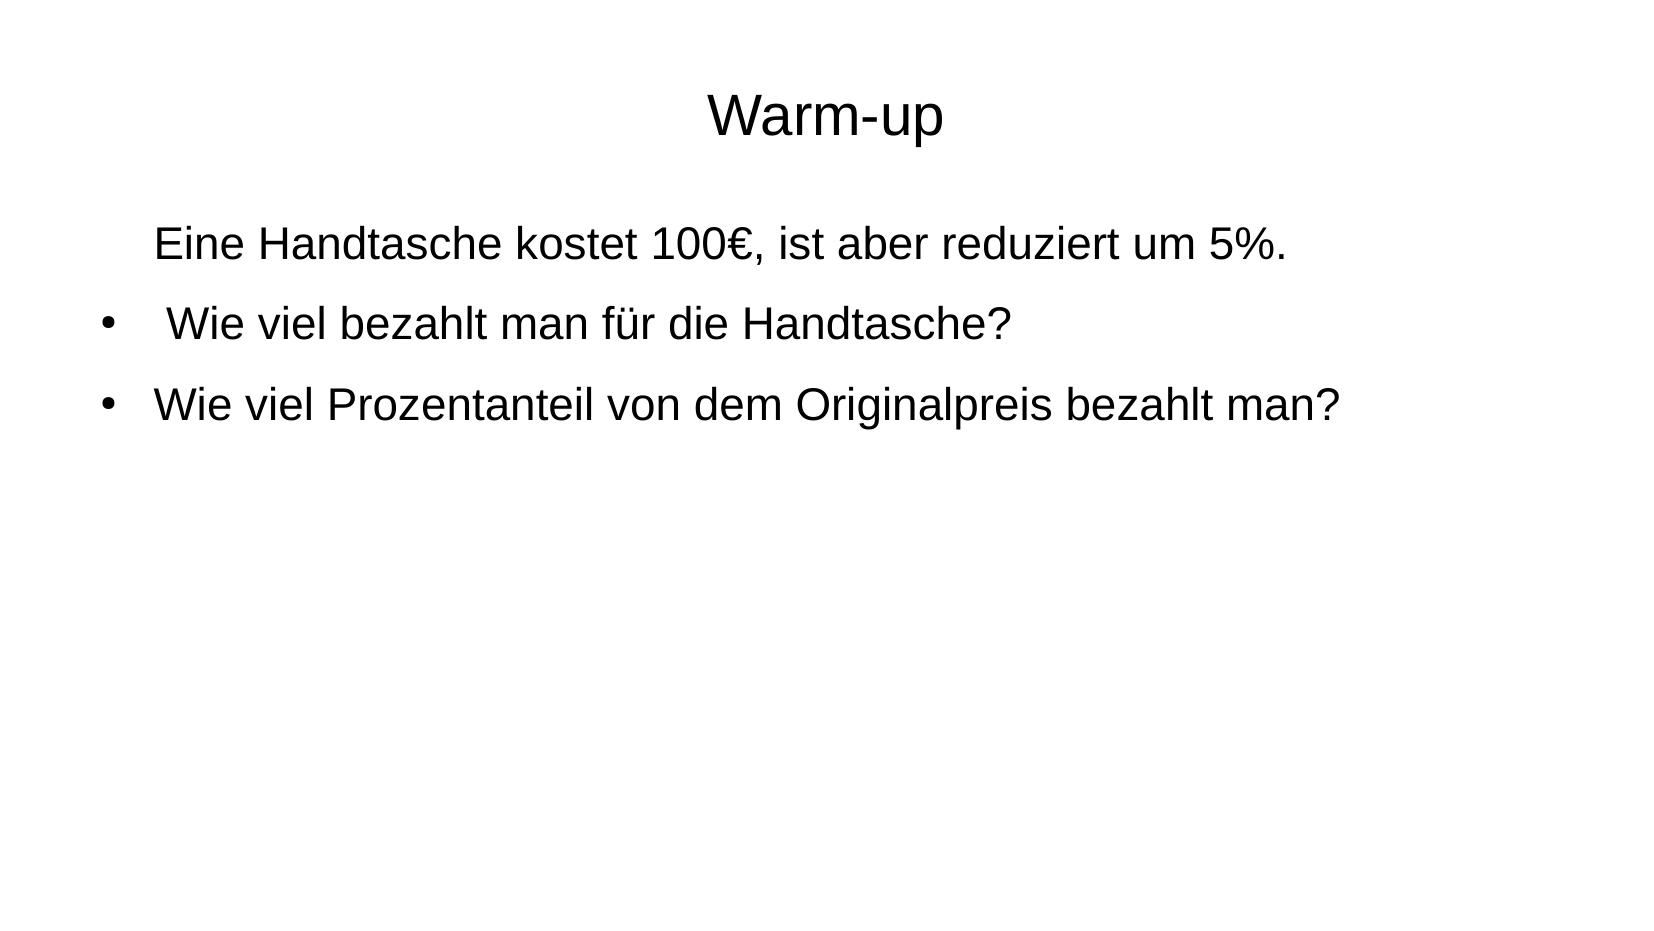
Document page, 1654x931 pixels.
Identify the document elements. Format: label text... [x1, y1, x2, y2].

title Warm-up [82, 37, 1571, 193]
list Eine Handtasche kostet 100€, ist aber reduziert um 5%. Wie viel bezahlt man für die Handtasche? Wie viel Prozentanteil von dem Originalpreis bezahlt man? [82, 217, 1571, 758]
